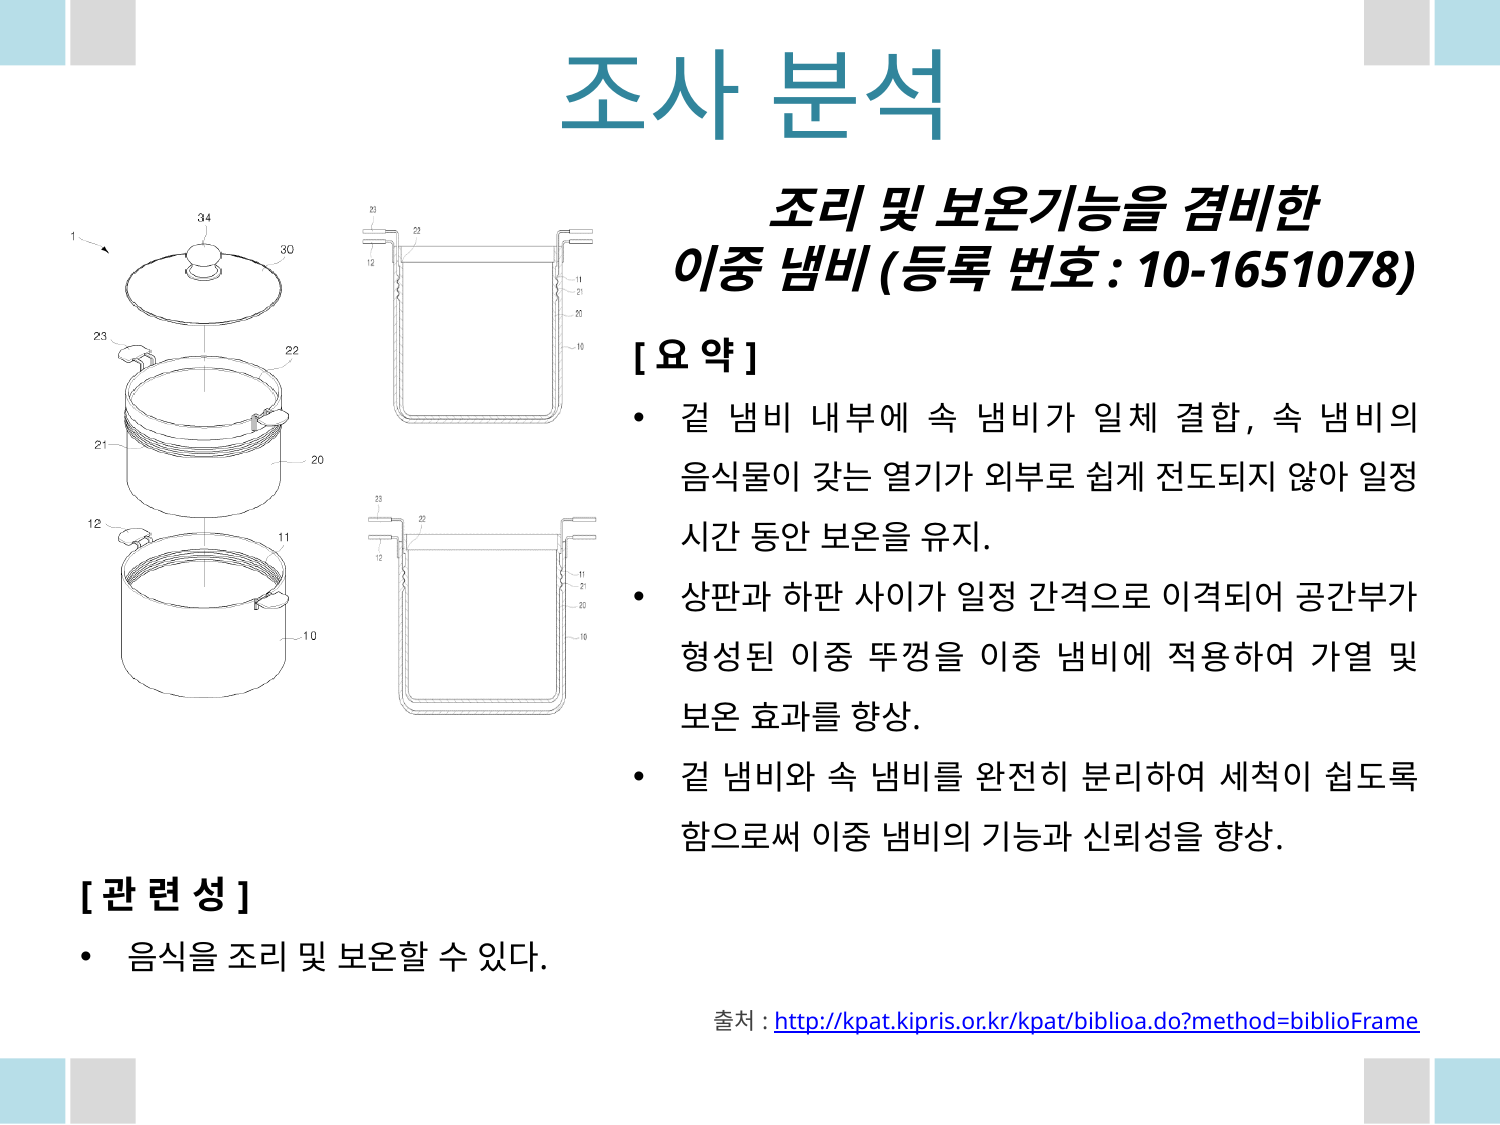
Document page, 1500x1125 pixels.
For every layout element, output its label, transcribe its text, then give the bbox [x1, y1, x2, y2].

text_box [70, 1058, 136, 1124]
picture [65, 203, 343, 712]
text_box [0, 1058, 66, 1124]
text_box [70, 0, 136, 66]
text_box [1364, 1058, 1430, 1124]
text_box [1434, 1058, 1500, 1124]
text_box [0, 0, 66, 66]
picture [358, 203, 603, 432]
text_box 조리 및 보온기능을 겸비한 이중 냄비 (등록 번호 : 10-1651078) [652, 170, 1431, 302]
text_box [ 관 련 성 ] 음식을 조리 및 보온할 수 있다. [65, 841, 1435, 984]
text_box [1364, 0, 1430, 66]
text_box [1434, 0, 1500, 66]
text_box 출처 : http://kpat.kipris.or.kr/kpat/biblioa.do?method=biblioFrame [520, 999, 1435, 1046]
text_box 조사 분석 [277, 25, 1235, 161]
picture [358, 493, 603, 722]
text_box [ 요 약 ] 겉 냄비 내부에 속 냄비가 일체 결합, 속 냄비의 음식물이 갖는 열기가 외부로 쉽게 전도되지 않아 일정 시간 동안 보온을 유지. 상판과 하판 사이가 일정 간격으로 이격되어 공간부가 형성된 이중 뚜껑을 이중 냄비에 적용하여 가열 및 보온 효과를 향상. 겉 냄비와 속 냄비를 완전히 분리하여 세척이 쉽도록 함으로써 이중 냄비의 기능과 신뢰성을 향상. [618, 302, 1435, 864]
